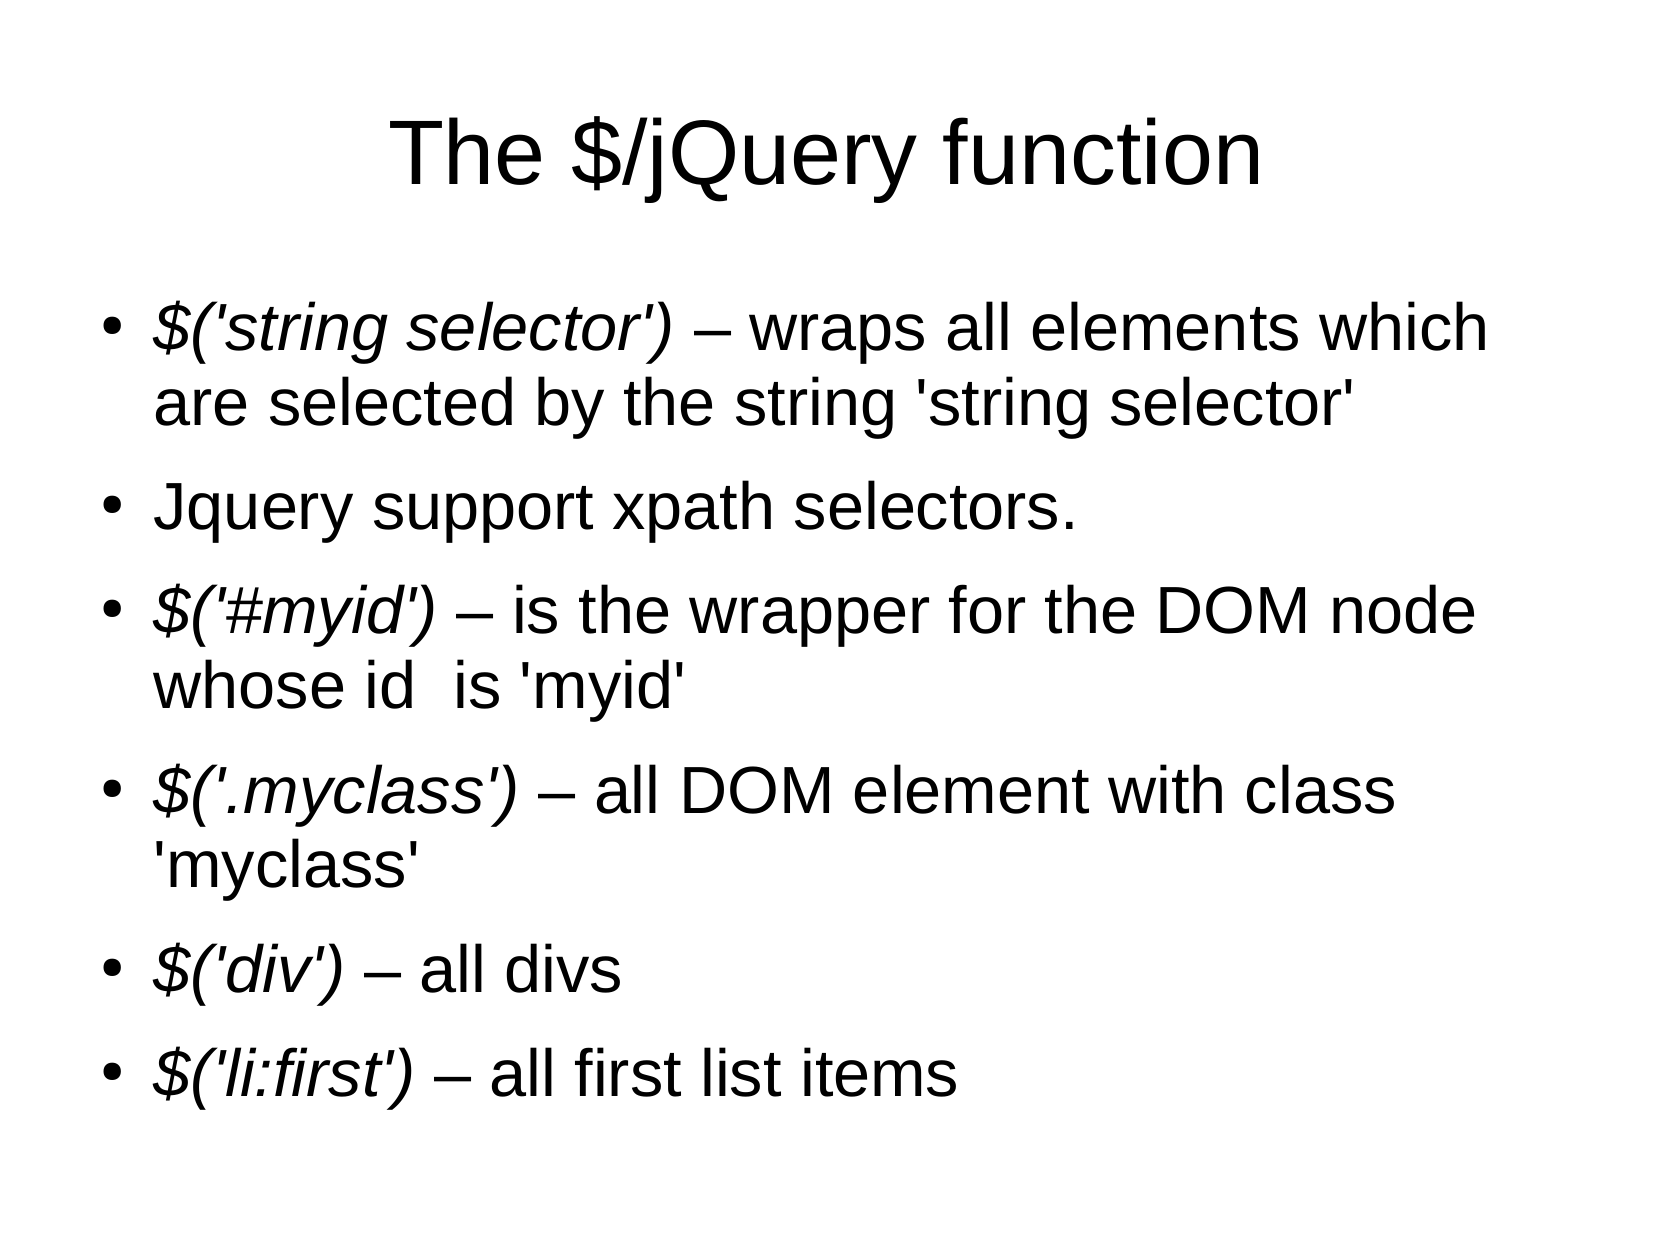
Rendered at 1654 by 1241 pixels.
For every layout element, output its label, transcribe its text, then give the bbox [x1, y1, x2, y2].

title The $/jQuery function [82, 49, 1571, 257]
list $('string selector') – wraps all elements which are selected by the string 'string selector' Jquery support xpath selectors. $('#myid') – is the wrapper for the DOM node whose id is 'myid' $('.myclass') – all DOM element with class 'myclass' $('div') – all divs $('li:first') – all first list items [82, 290, 1571, 1111]
